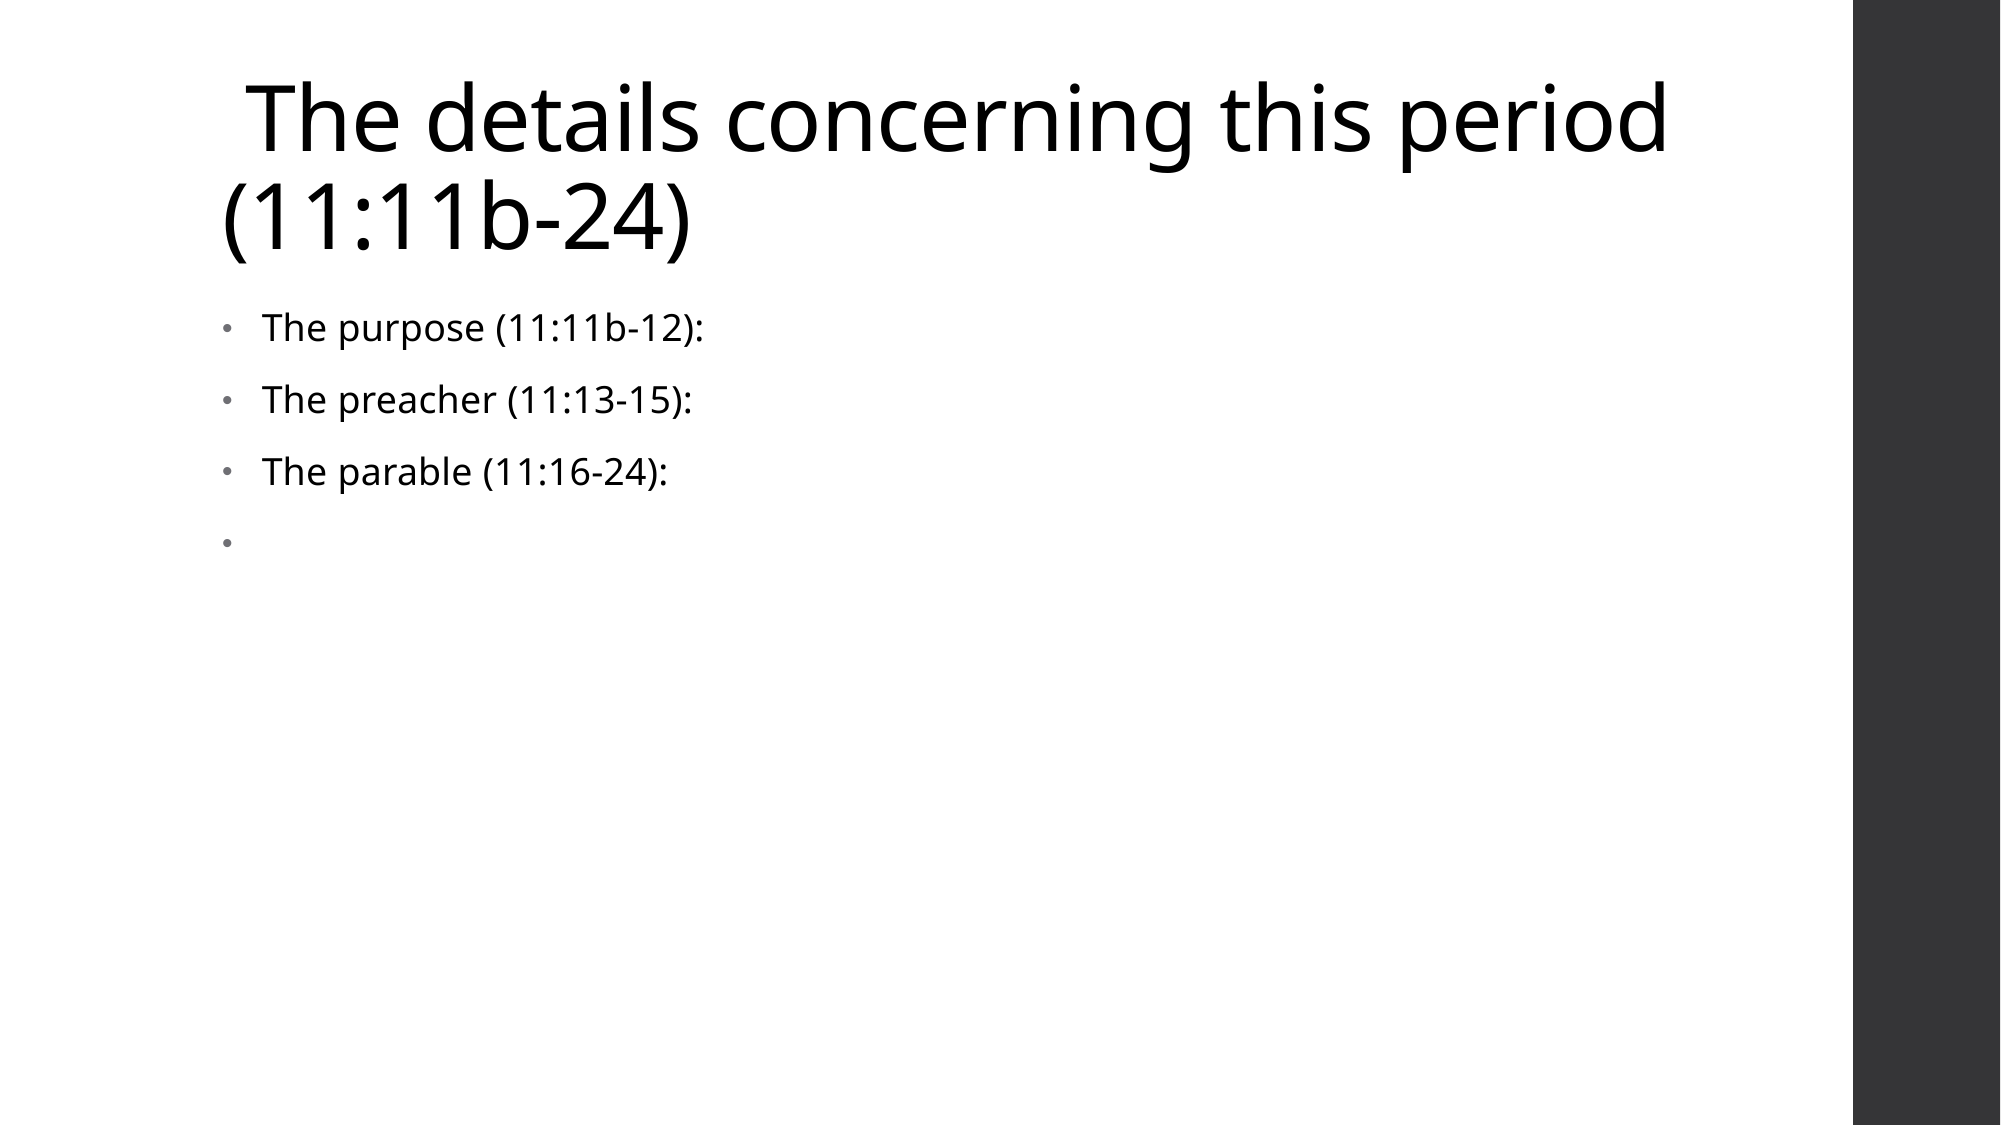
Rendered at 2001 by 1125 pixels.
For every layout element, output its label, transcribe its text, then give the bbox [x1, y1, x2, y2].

list The purpose (11:11b-12): The preacher (11:13-15): The parable (11:16-24): [206, 299, 1617, 1014]
title The details concerning this period (11:11b-24) [206, 60, 1797, 278]
